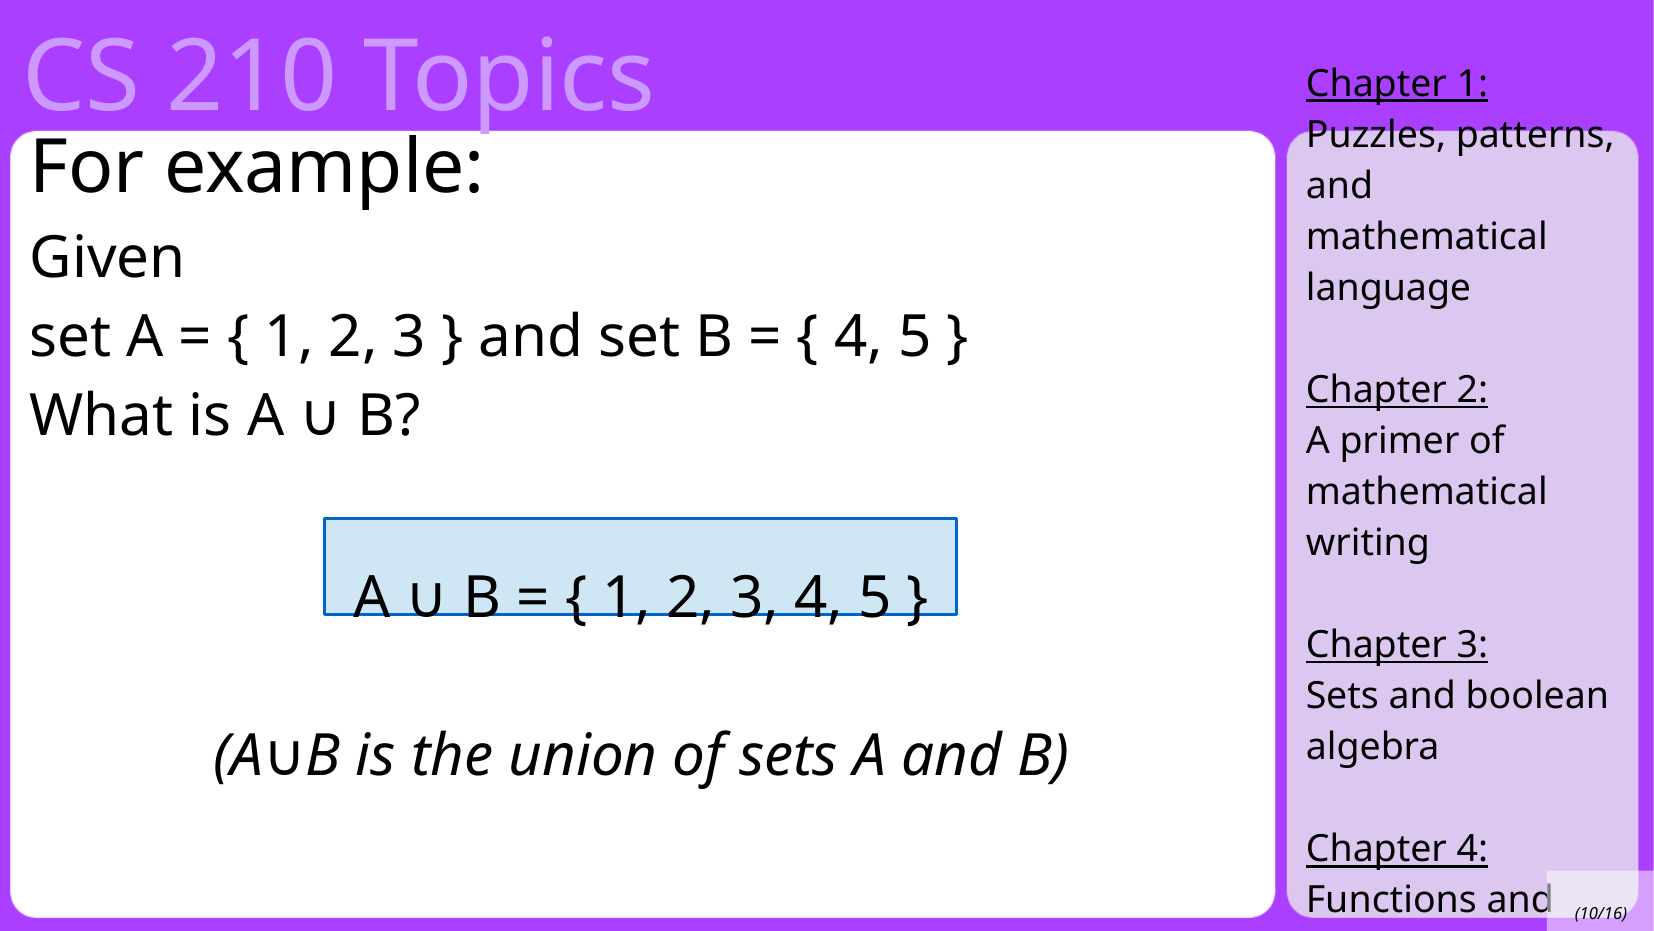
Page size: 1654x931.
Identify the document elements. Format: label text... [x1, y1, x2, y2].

picture [1334, 130, 1345, 145]
text_box Chapter 1: Puzzles, patterns, and mathematical language Chapter 2: A primer of mathematical writing Chapter 3: Sets and boolean algebra Chapter 4: Functions and relations [1290, 150, 1631, 881]
picture [1535, 894, 1546, 910]
title CS 210 Topics [22, 13, 1511, 130]
picture [1402, 130, 1412, 135]
text_box (<number>/16) [1546, 877, 1654, 931]
picture [1312, 130, 1322, 134]
picture [0, 0, 1654, 931]
picture [1461, 130, 1473, 145]
picture [1483, 137, 1493, 145]
text_box For example: Given set A = { 1, 2, 3 } and set B = { 4, 5 } What is A ∪ B? A ∪ B = { 1, 2, 3, 4, 5 } (A∪B is the union of sets A and B) [29, 172, 1254, 733]
